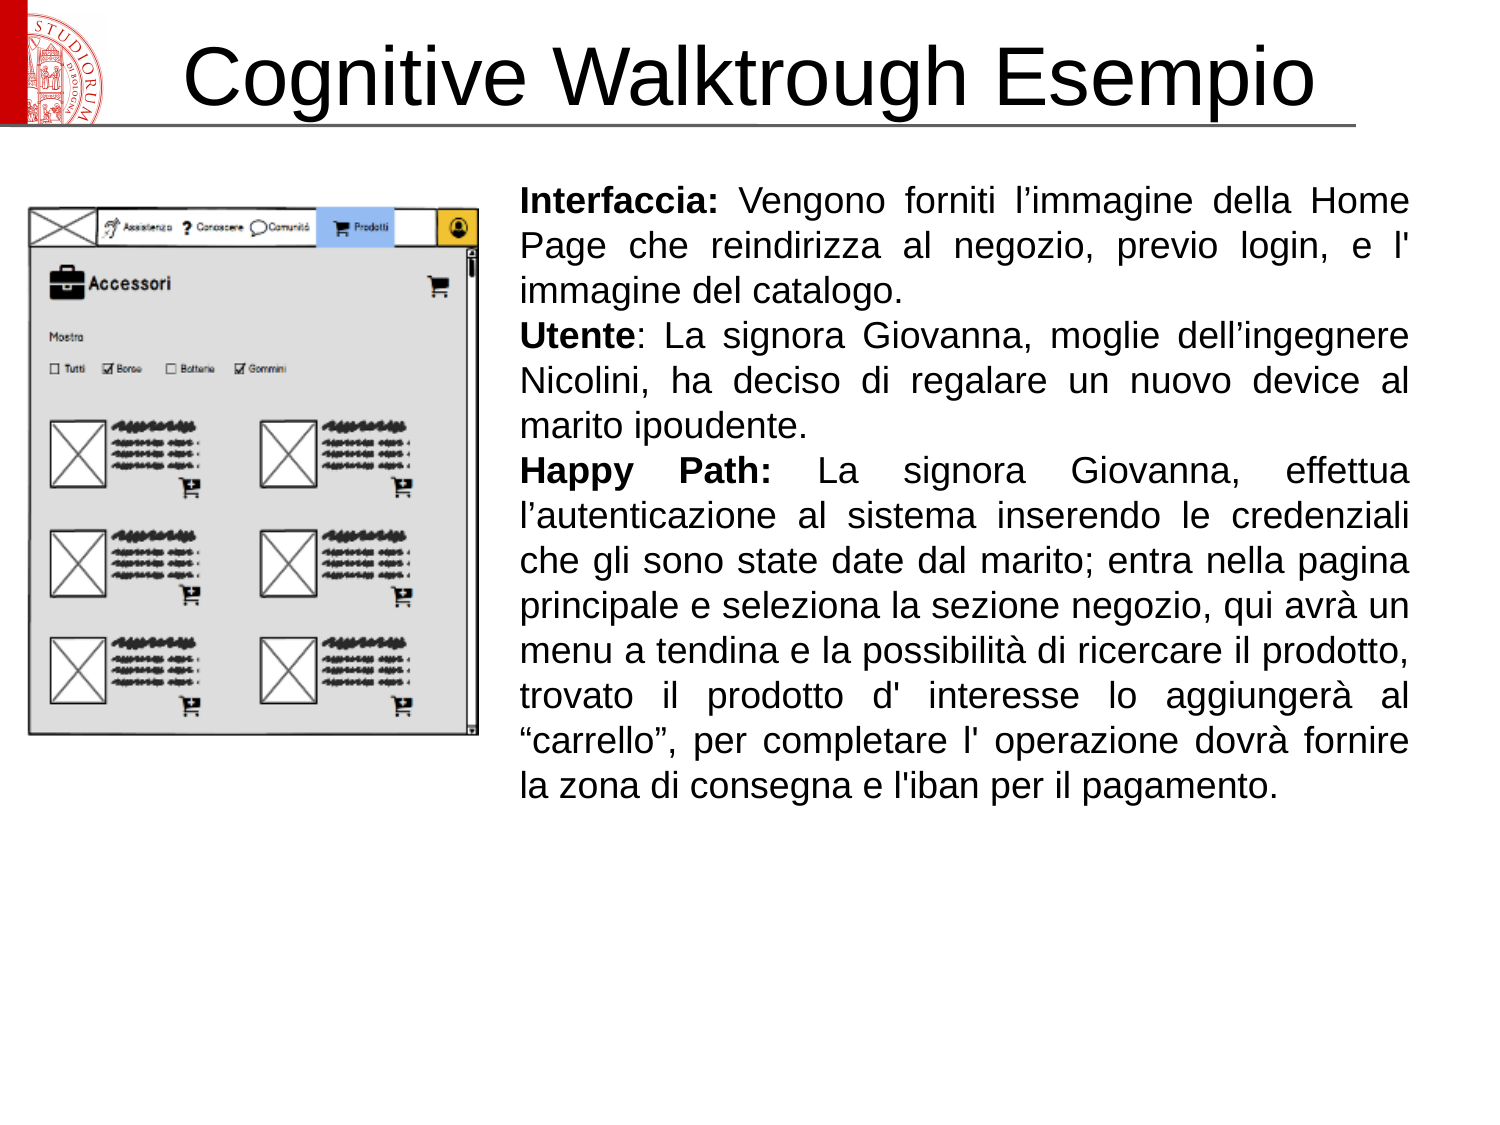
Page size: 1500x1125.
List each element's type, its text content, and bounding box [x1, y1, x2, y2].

title Cognitive Walktrough Esempio [75, 7, 1425, 114]
picture [28, 11, 107, 123]
picture [22, 204, 479, 739]
list Interfaccia: Vengono forniti l’immagine della Home Page che reindirizza al negozio, previo login, e l' immagine del catalogo. Utente: La signora Giovanna, moglie dell’ingegnere Nicolini, ha deciso di regalare un nuovo device al marito ipoudente. Happy Path: La signora Giovanna, effettua l’autenticazione al sistema inserendo le credenziali che gli sono state date dal marito; entra nella pagina principale e seleziona la sezione negozio, qui avrà un menu a tendina e la possibilità di ricercare il prodotto, trovato il prodotto d' interesse lo aggiungerà al “carrello”, per completare l' operazione dovrà fornire la zona di consegna e l'iban per il pagamento. [504, 160, 1425, 1005]
